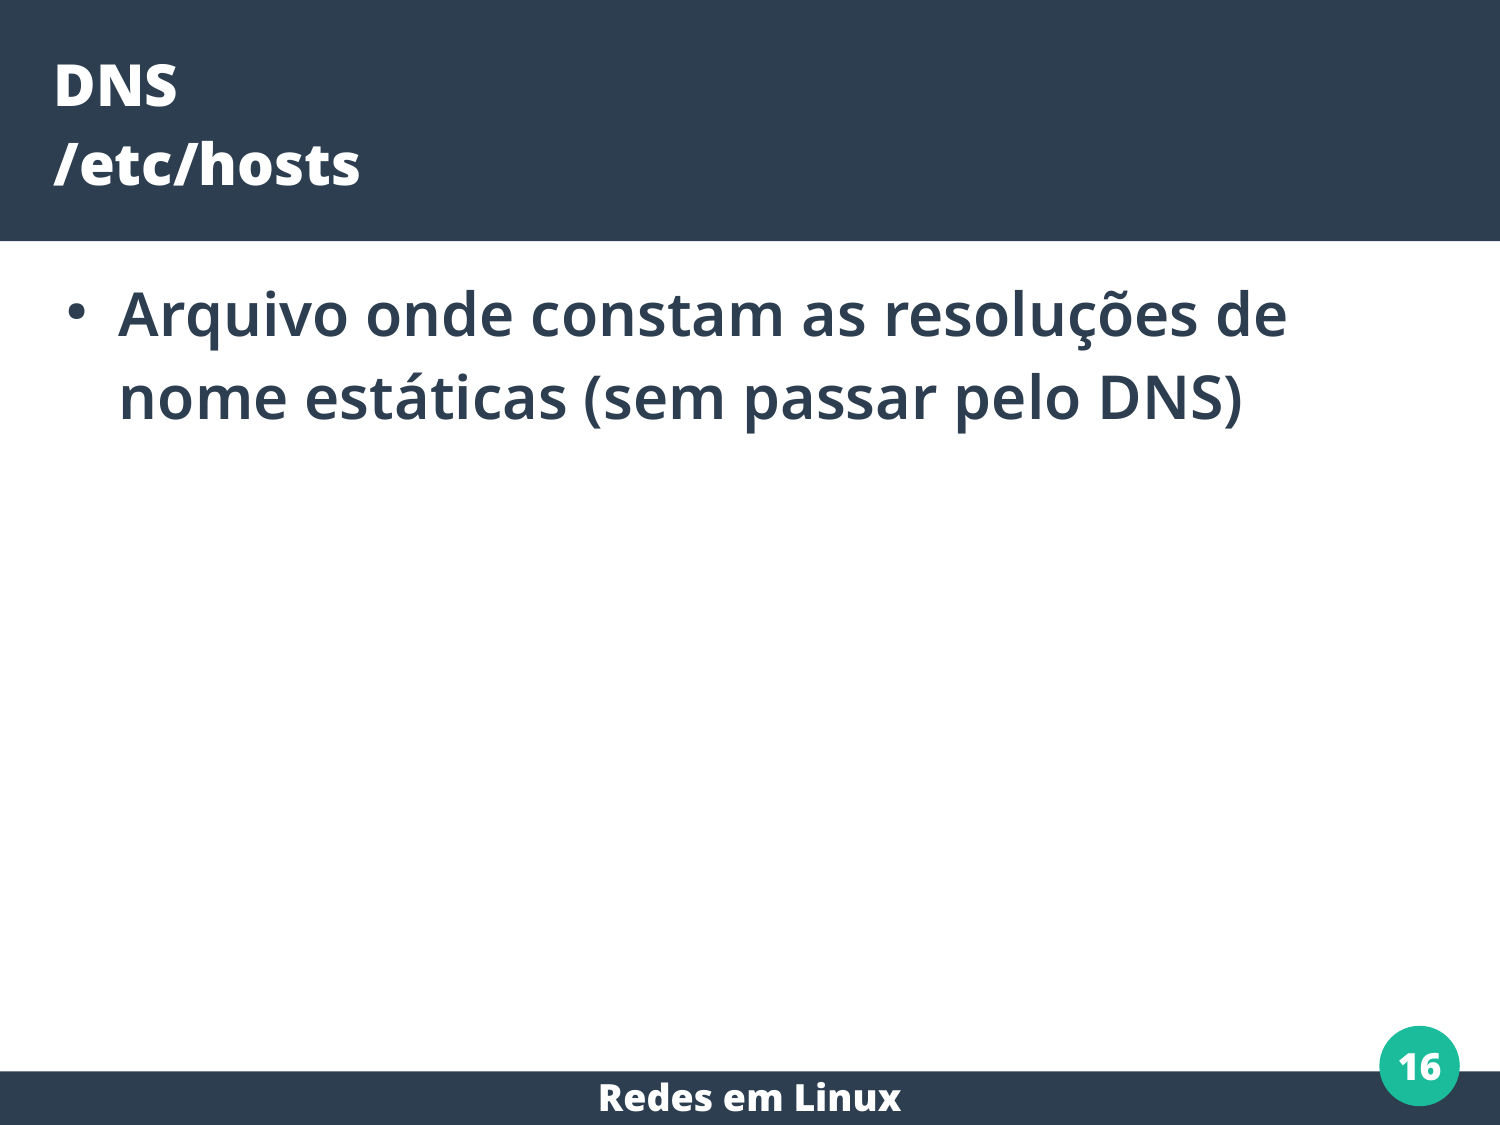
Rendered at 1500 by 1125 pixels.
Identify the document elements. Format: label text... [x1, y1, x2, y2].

list Arquivo onde constam as resoluções de nome estáticas (sem passar pelo DNS) [48, 271, 1441, 1022]
title DNS /etc/hosts [53, 44, 1447, 188]
